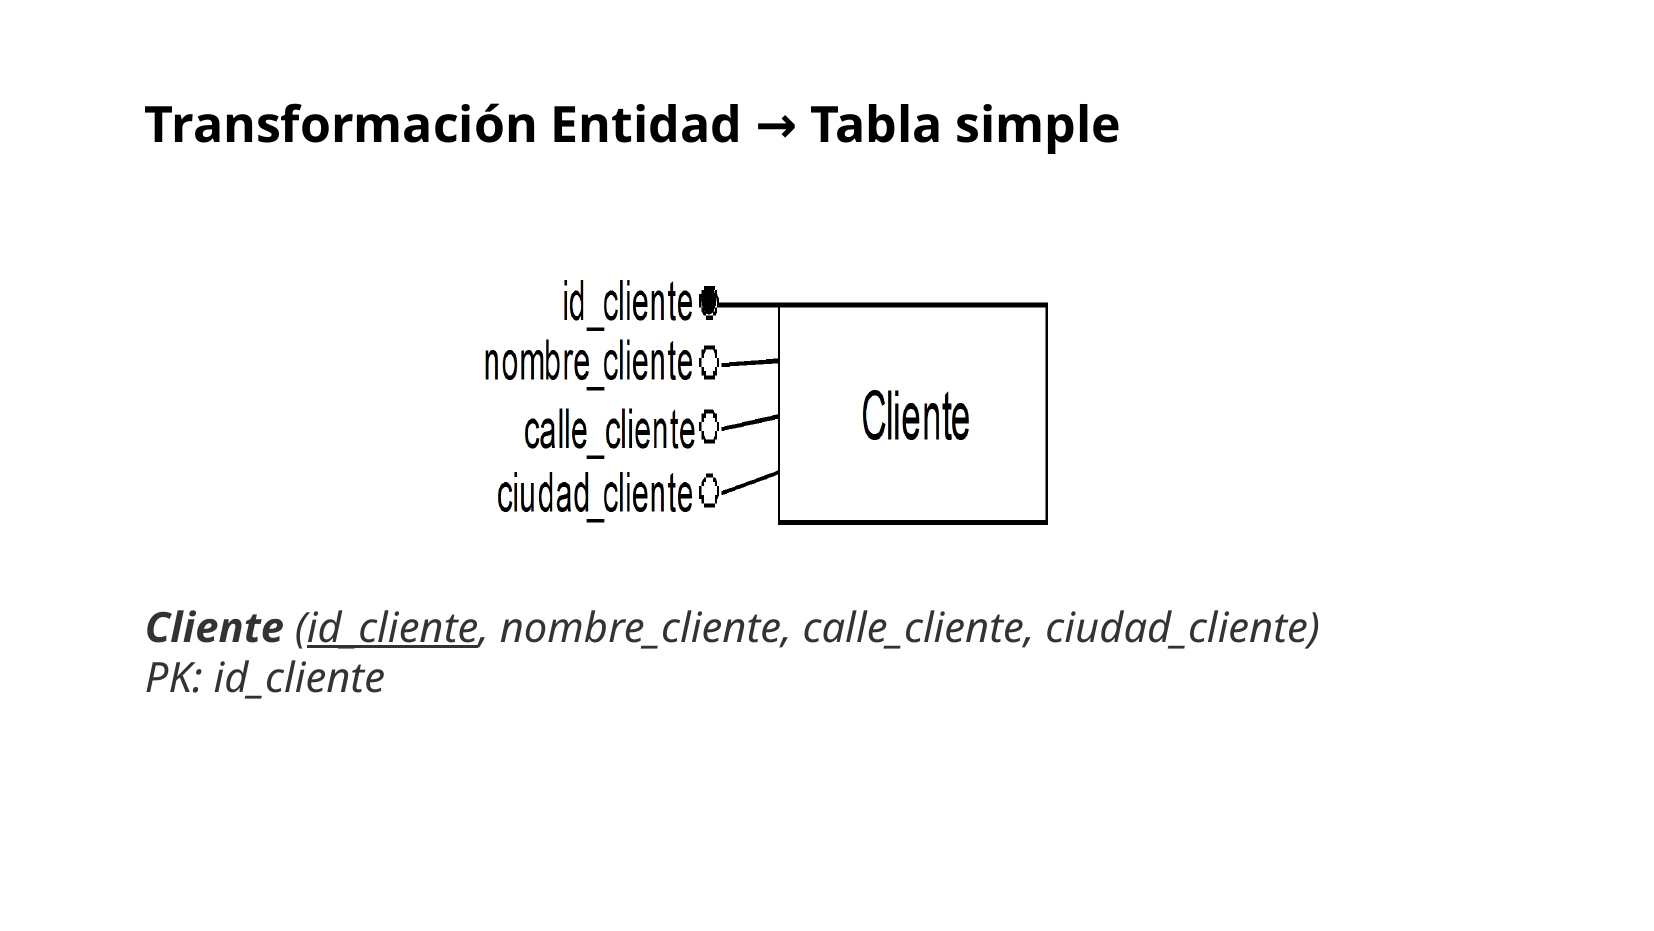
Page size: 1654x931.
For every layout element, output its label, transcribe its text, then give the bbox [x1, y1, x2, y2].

picture [472, 247, 1063, 550]
text_box Transformación Entidad → Tabla simple Cliente (id_cliente, nombre_cliente, calle_cliente, ciudad_cliente) PK: id_cliente [129, 11, 1595, 804]
